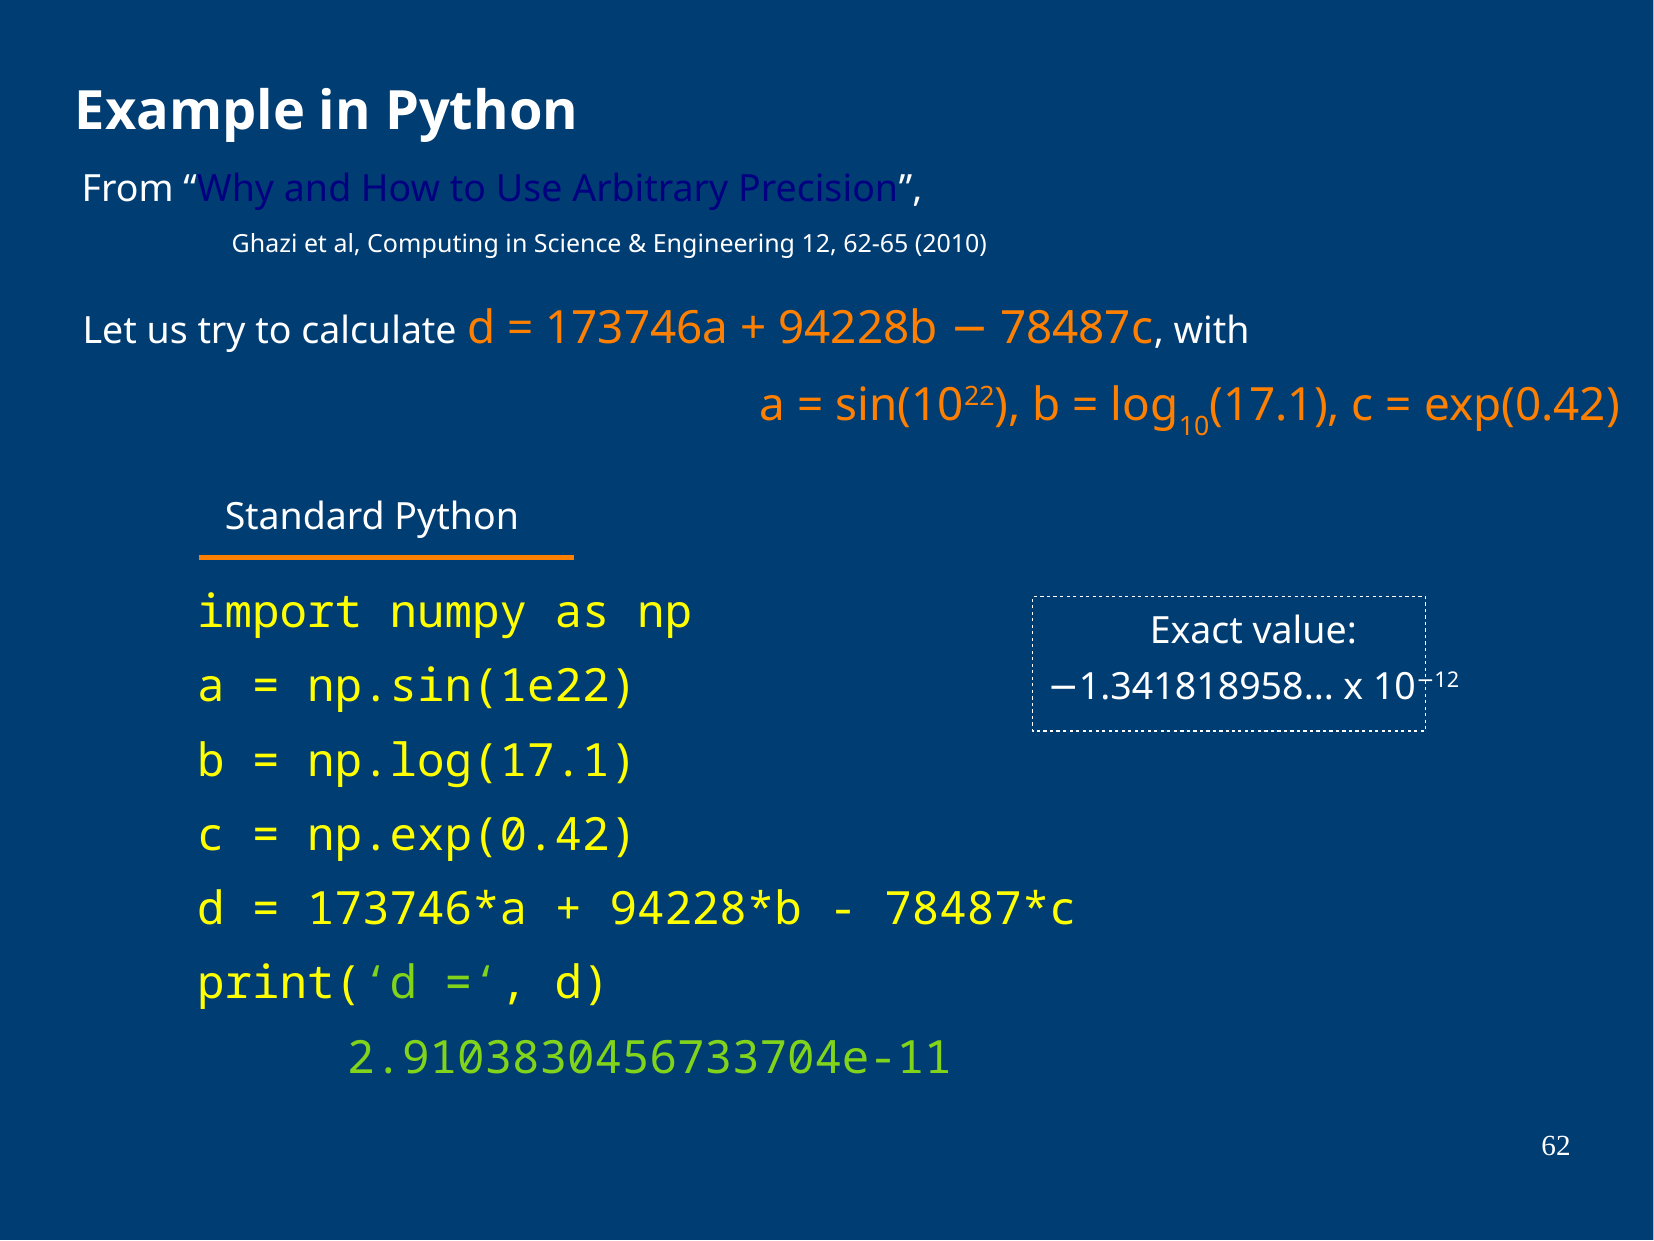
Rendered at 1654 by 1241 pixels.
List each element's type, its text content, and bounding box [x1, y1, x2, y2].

text_box Exact value: −1.341818958... x 10−12 [1032, 595, 1557, 735]
text_box Standard Python [210, 481, 692, 558]
text_box import numpy as np a = np.sin(1e22) b = np.log(17.1) c = np.exp(0.42) d = 173746*a + 94228*b - 78487*c print(‘d =‘, d) 2.9103830456733704e-11 [182, 570, 1396, 1183]
text_box a = sin(1022), b = log10(17.1), c = exp(0.42) [733, 364, 1654, 467]
text_box Let us try to calculate d = 173746a + 94228b − 78487c, with [67, 286, 1654, 375]
text_box From “Why and How to Use Arbitrary Precision”, Ghazi et al, Computing in Science & Engineering 12, 62-65 (2010) [66, 153, 1389, 286]
text_box Example in Python [60, 64, 630, 167]
